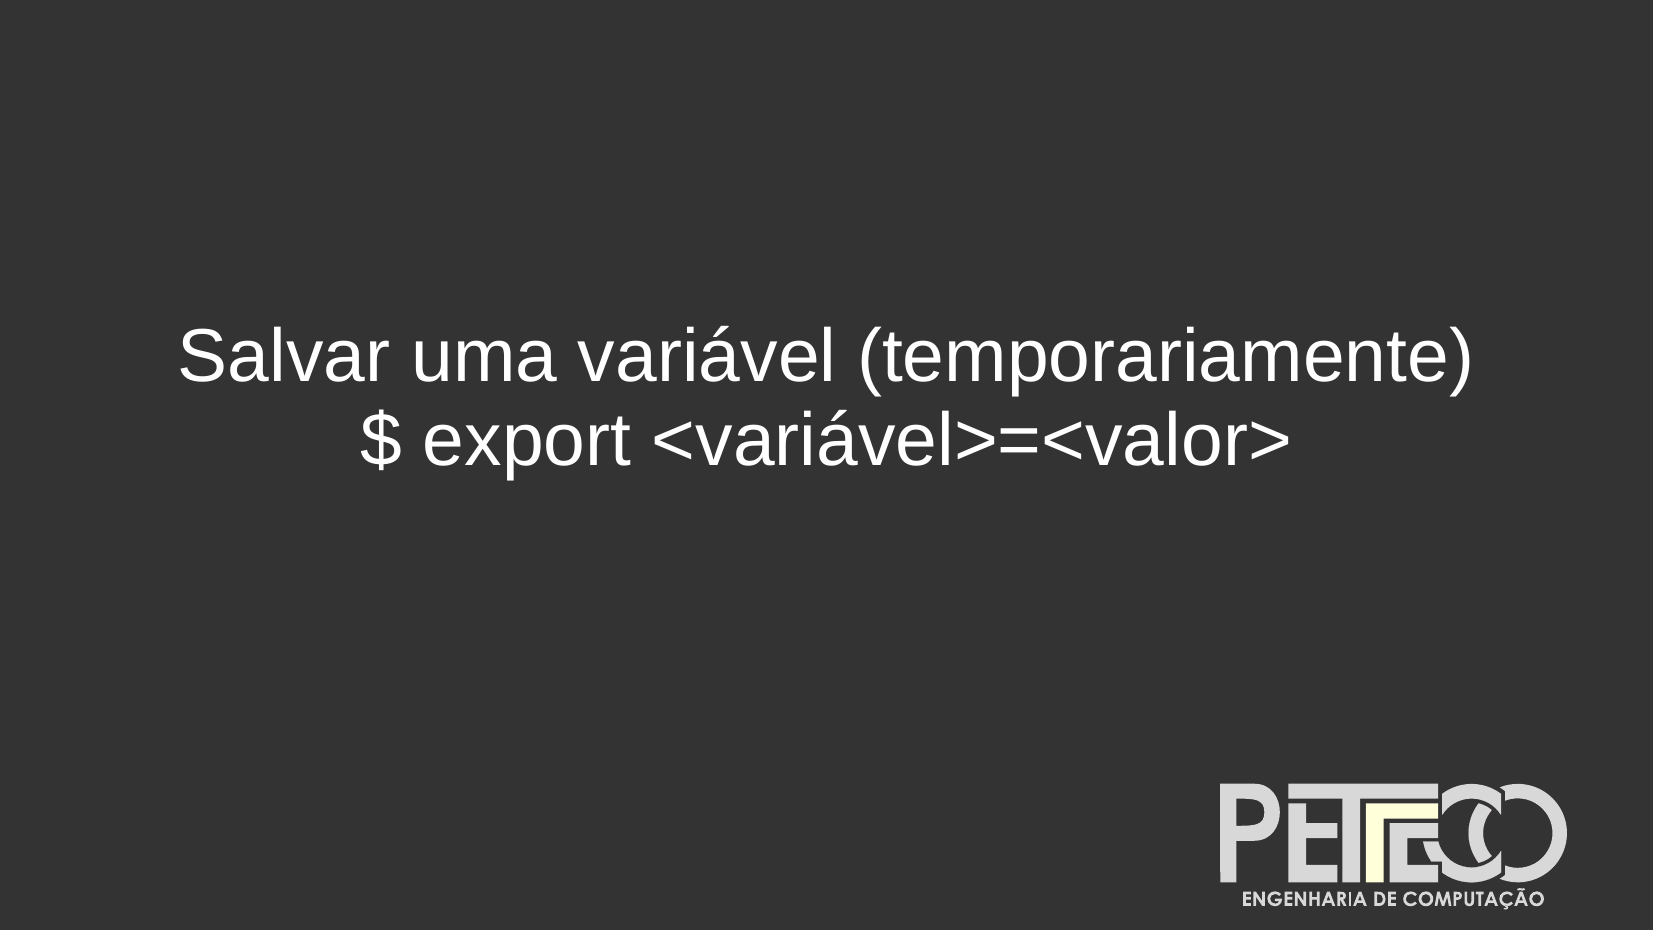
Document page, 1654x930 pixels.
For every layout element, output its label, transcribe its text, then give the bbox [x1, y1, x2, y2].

subtitle Salvar uma variável (temporariamente) $ export <variável>=<valor> [82, 37, 1571, 757]
